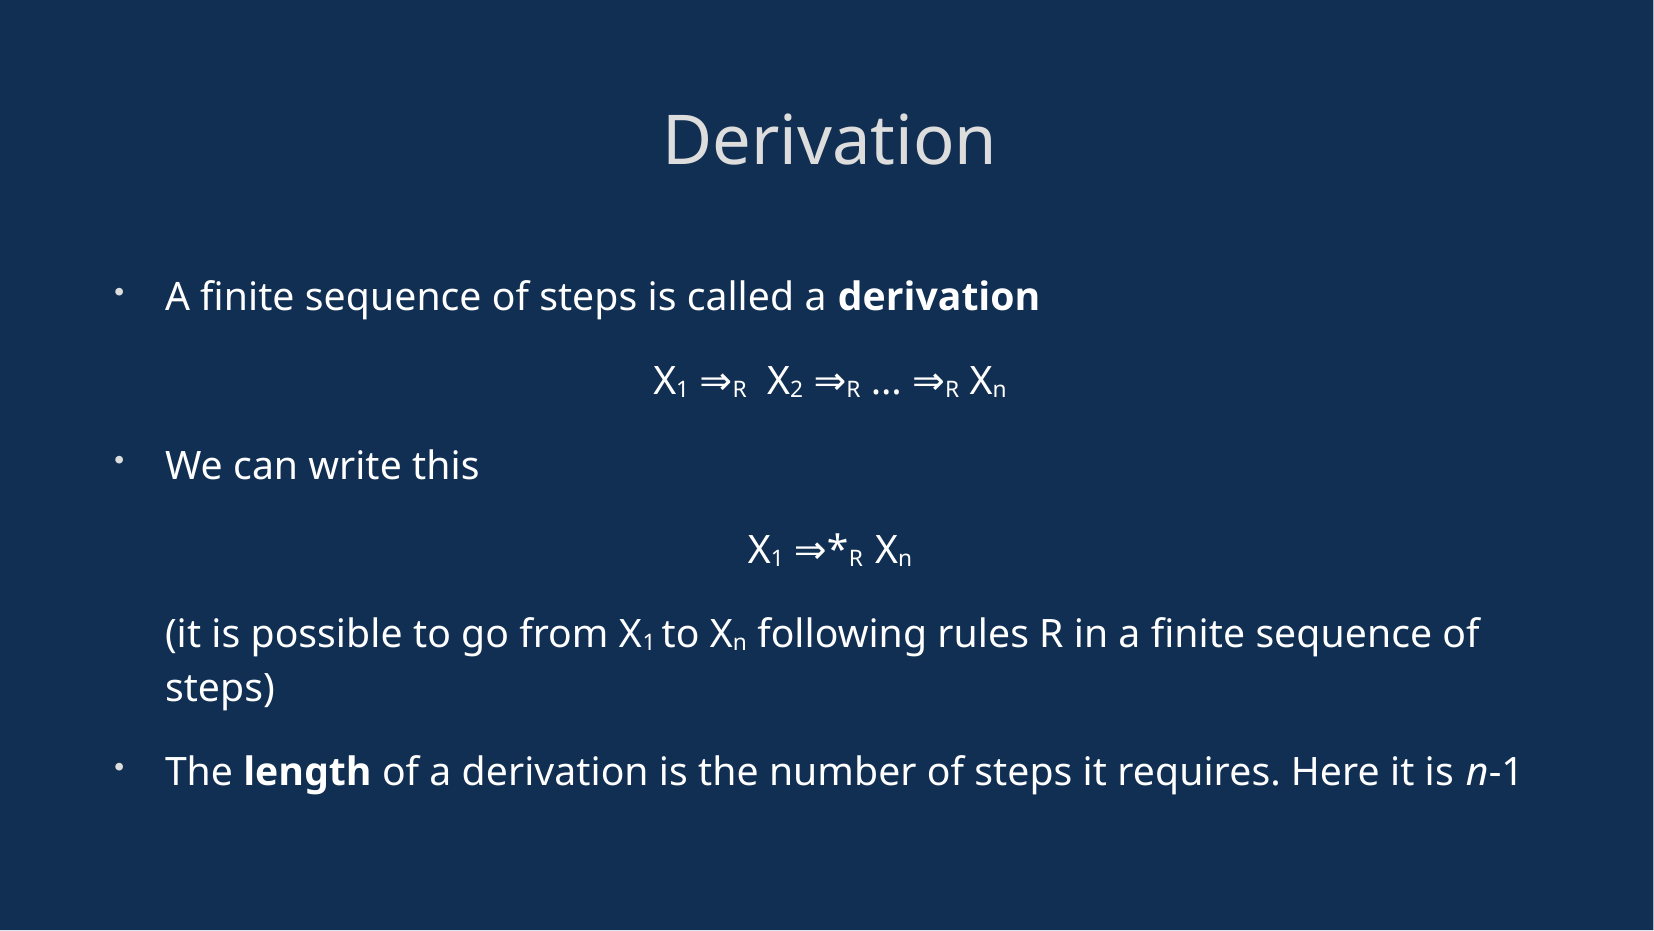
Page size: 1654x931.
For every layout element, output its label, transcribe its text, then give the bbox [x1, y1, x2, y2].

list A finite sequence of steps is called a derivation X1 ⇒R X2 ⇒R … ⇒R Xn We can write this X1 ⇒*R Xn (it is possible to go from X1 to Xn following rules R in a finite sequence of steps) The length of a derivation is the number of steps it requires. Here it is n-1 [97, 268, 1563, 806]
title Derivation [97, 56, 1563, 220]
